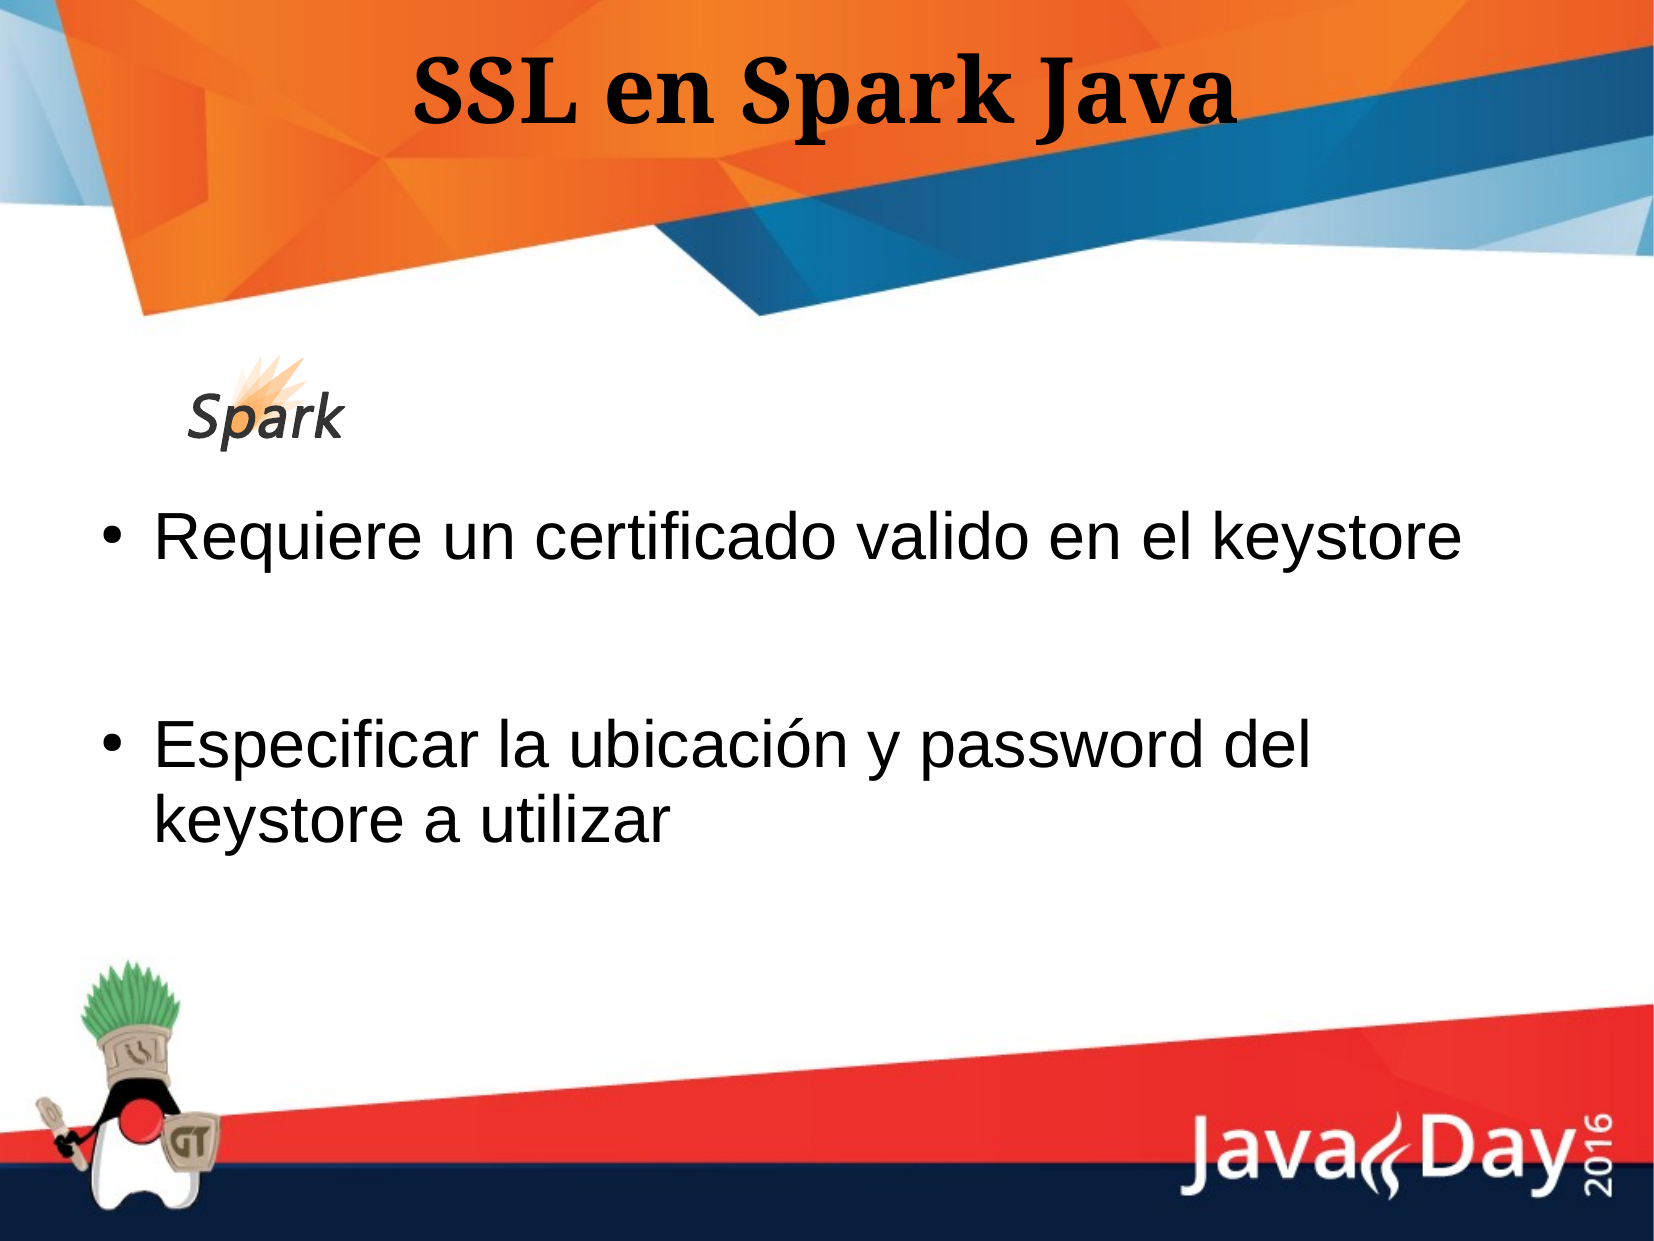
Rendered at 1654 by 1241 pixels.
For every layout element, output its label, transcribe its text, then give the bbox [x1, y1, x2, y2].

picture [0, 0, 1654, 1241]
list Requiere un certificado valido en el keystore Especificar la ubicación y password del keystore a utilizar [82, 290, 1571, 1010]
title SSL en Spark Java [82, 0, 1571, 192]
picture [1291, 194, 1303, 200]
